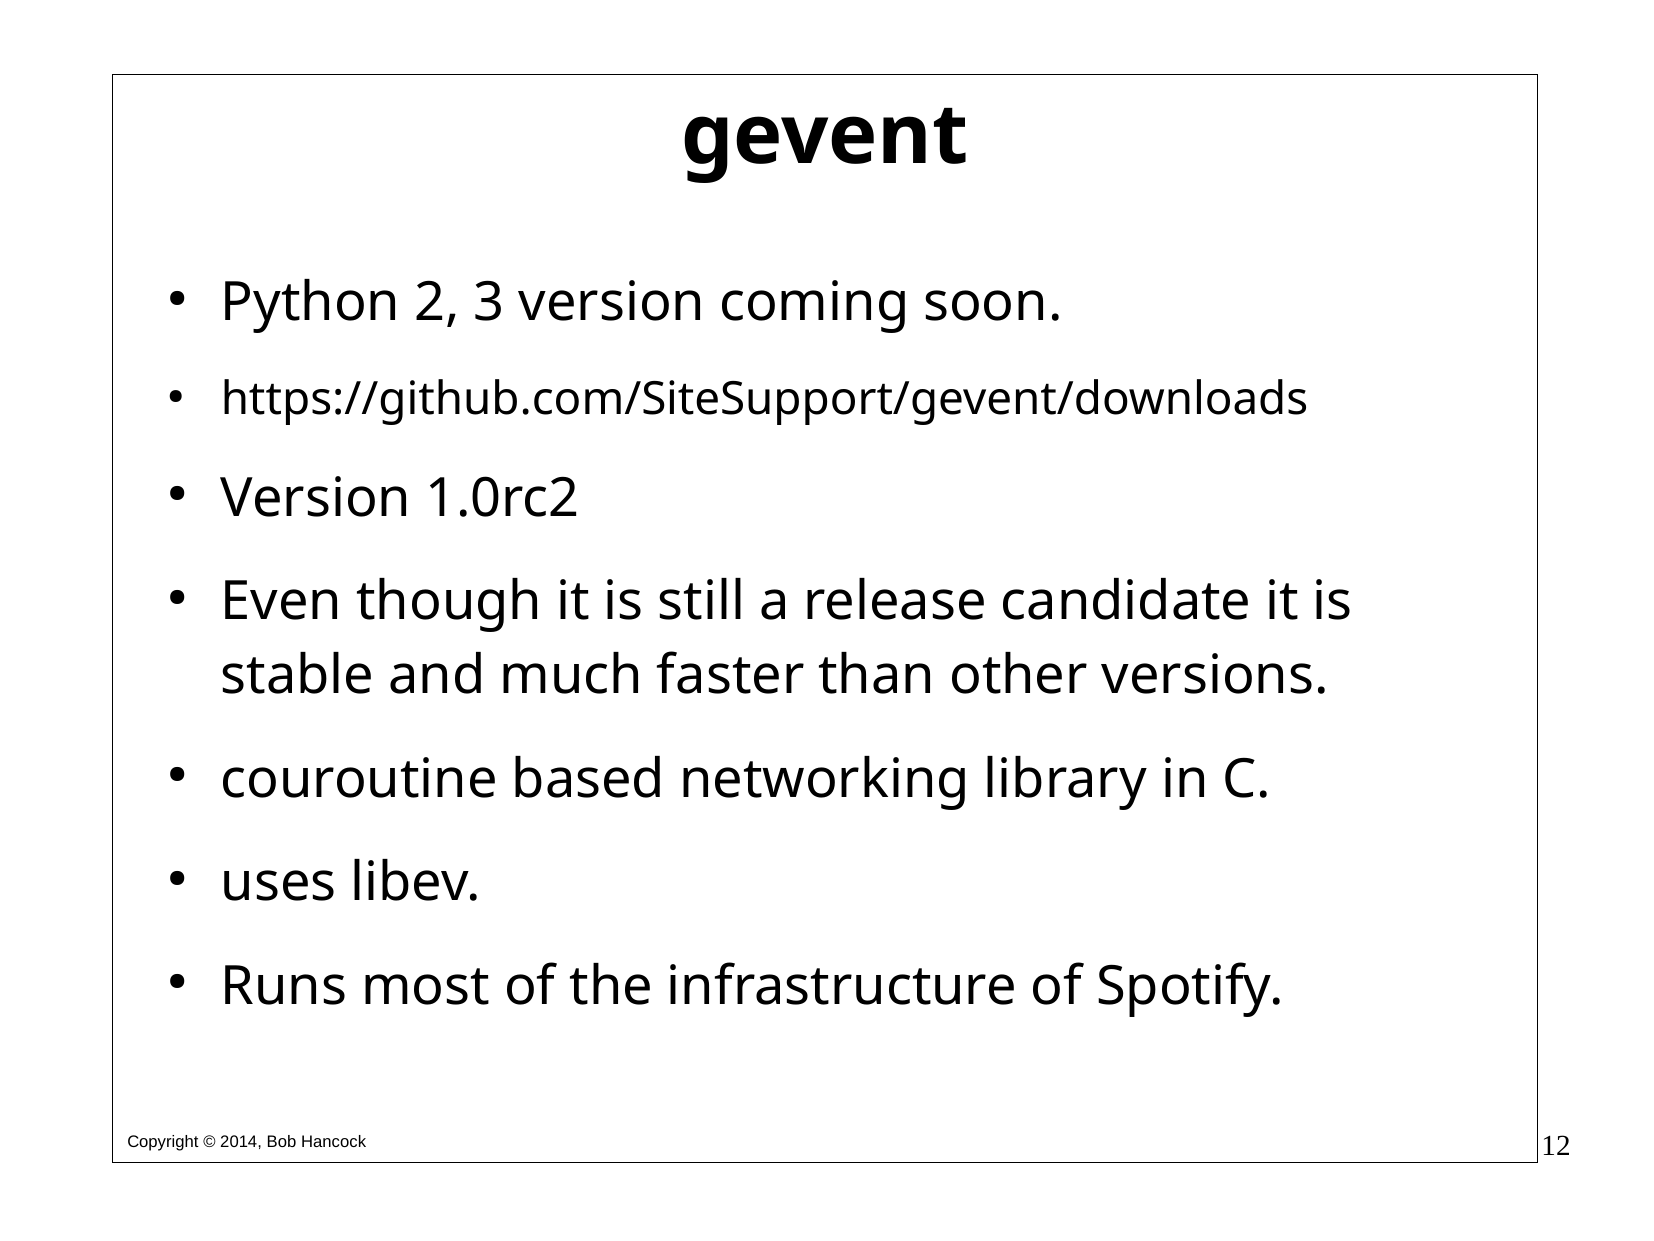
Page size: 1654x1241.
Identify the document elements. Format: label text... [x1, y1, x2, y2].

list Python 2, 3 version coming soon. https://github.com/SiteSupport/gevent/downloads Version 1.0rc2 Even though it is still a release candidate it is stable and much faster than other versions. couroutine based networking library in C. uses libev. Runs most of the infrastructure of Spotify. [150, 262, 1501, 1126]
title gevent [112, 75, 1538, 188]
text_box Copyright © 2014, Bob Hancock [112, 1125, 381, 1159]
